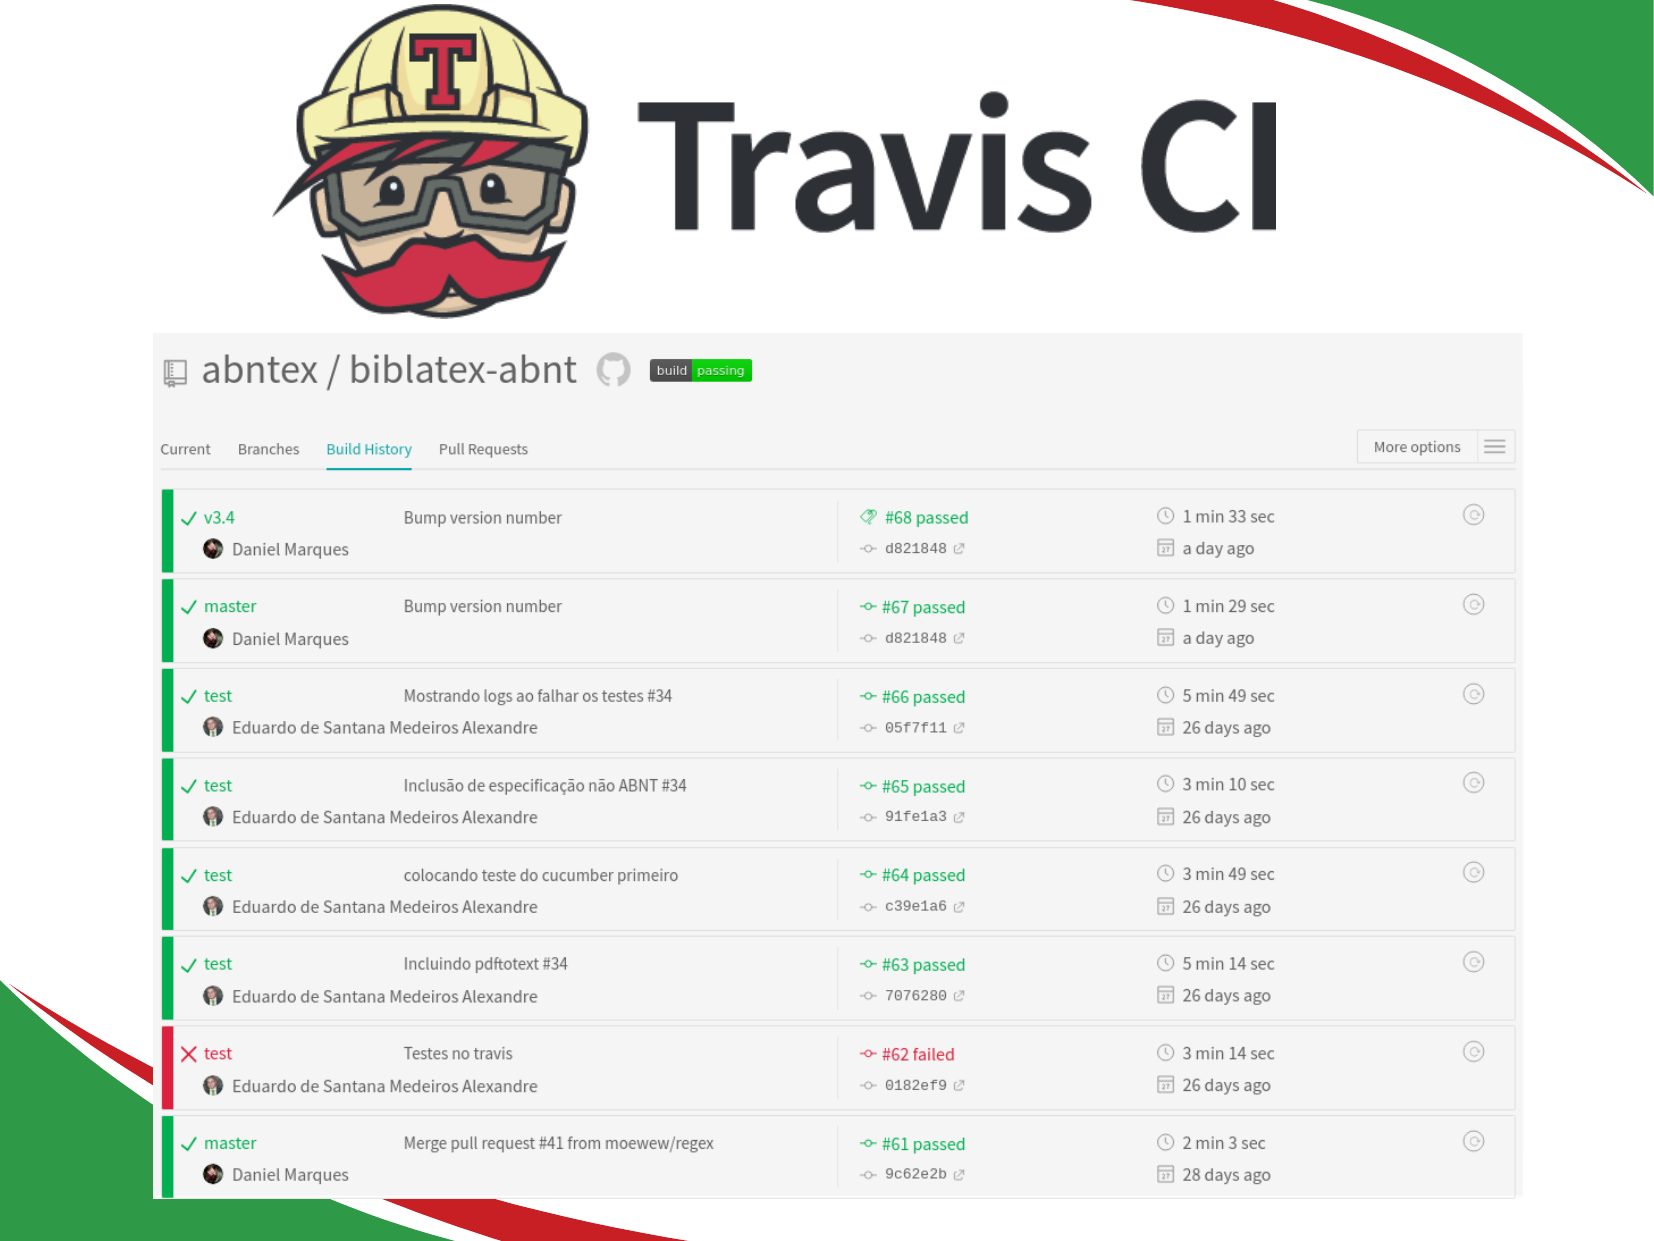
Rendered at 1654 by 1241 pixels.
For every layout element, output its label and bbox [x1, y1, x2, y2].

picture [153, 333, 1526, 1199]
picture [272, 4, 1276, 319]
